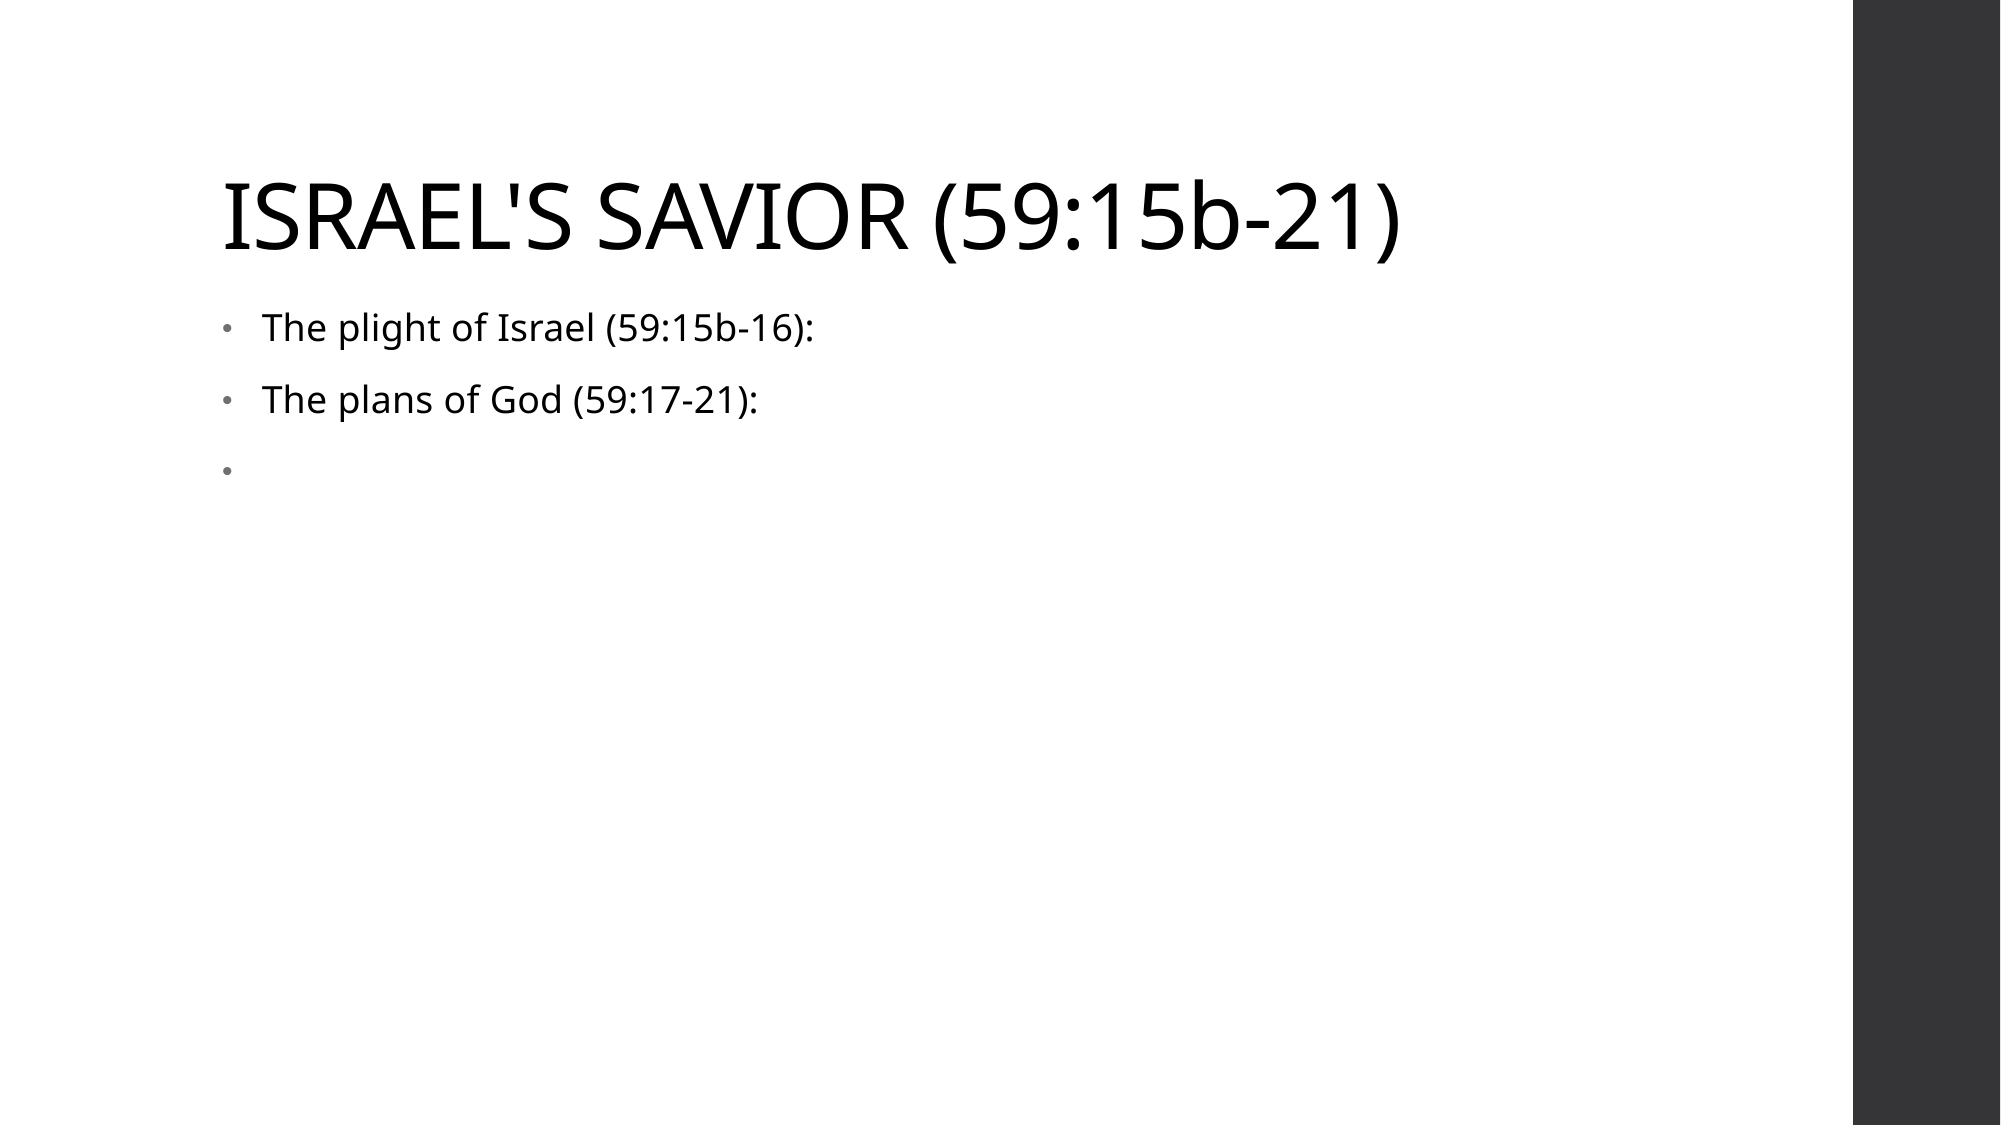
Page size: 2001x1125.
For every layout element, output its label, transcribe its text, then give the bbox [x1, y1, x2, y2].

list The plight of Israel (59:15b-16): The plans of God (59:17-21): [206, 299, 1617, 1014]
title ISRAEL'S SAVIOR (59:15b-21) [206, 60, 1797, 278]
